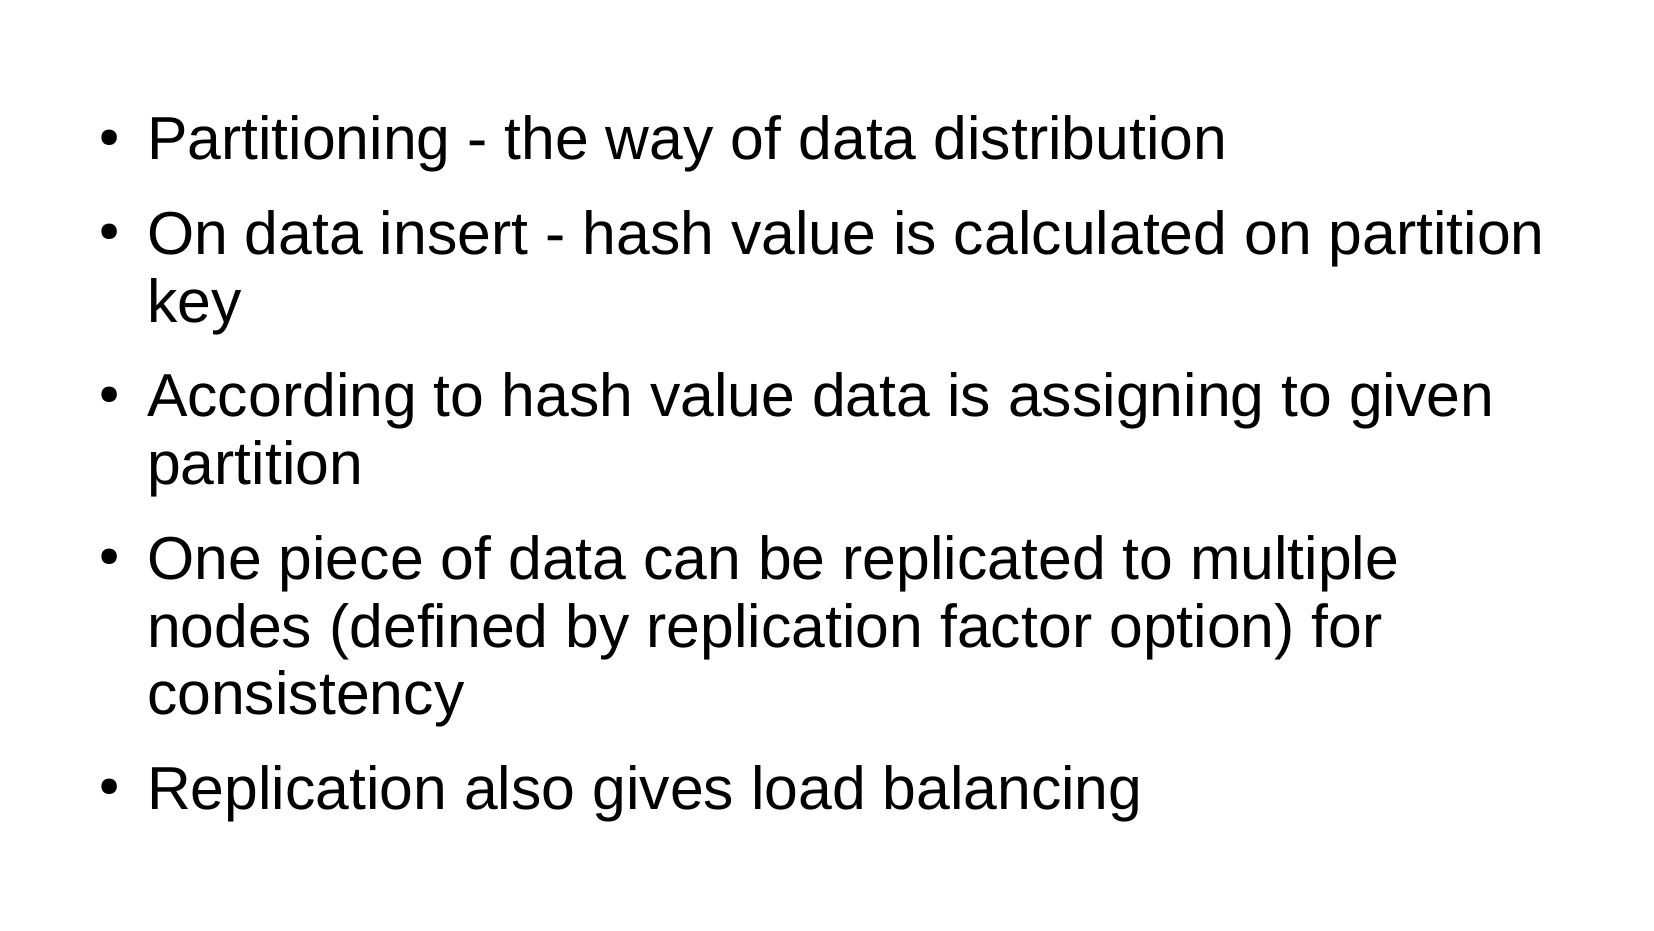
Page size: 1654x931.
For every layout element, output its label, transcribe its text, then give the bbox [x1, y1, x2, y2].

list Partitioning - the way of data distribution On data insert - hash value is calculated on partition key According to hash value data is assigning to given partition One piece of data can be replicated to multiple nodes (defined by replication factor option) for consistency Replication also gives load balancing [82, 105, 1571, 826]
